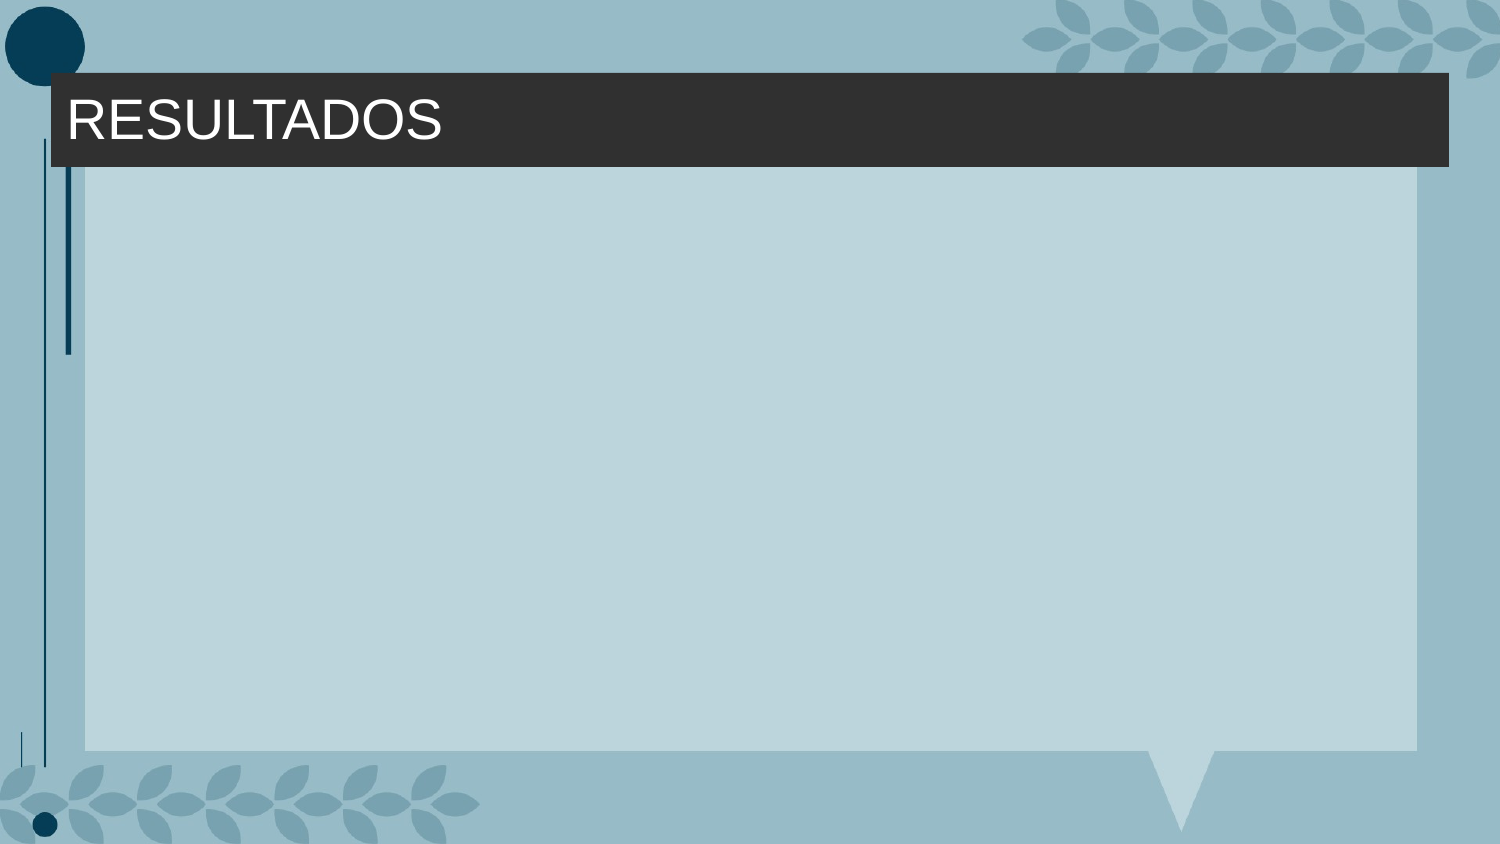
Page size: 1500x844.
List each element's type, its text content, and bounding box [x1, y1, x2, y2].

picture [0, 0, 1500, 844]
title RESULTADOS [51, 72, 1449, 167]
